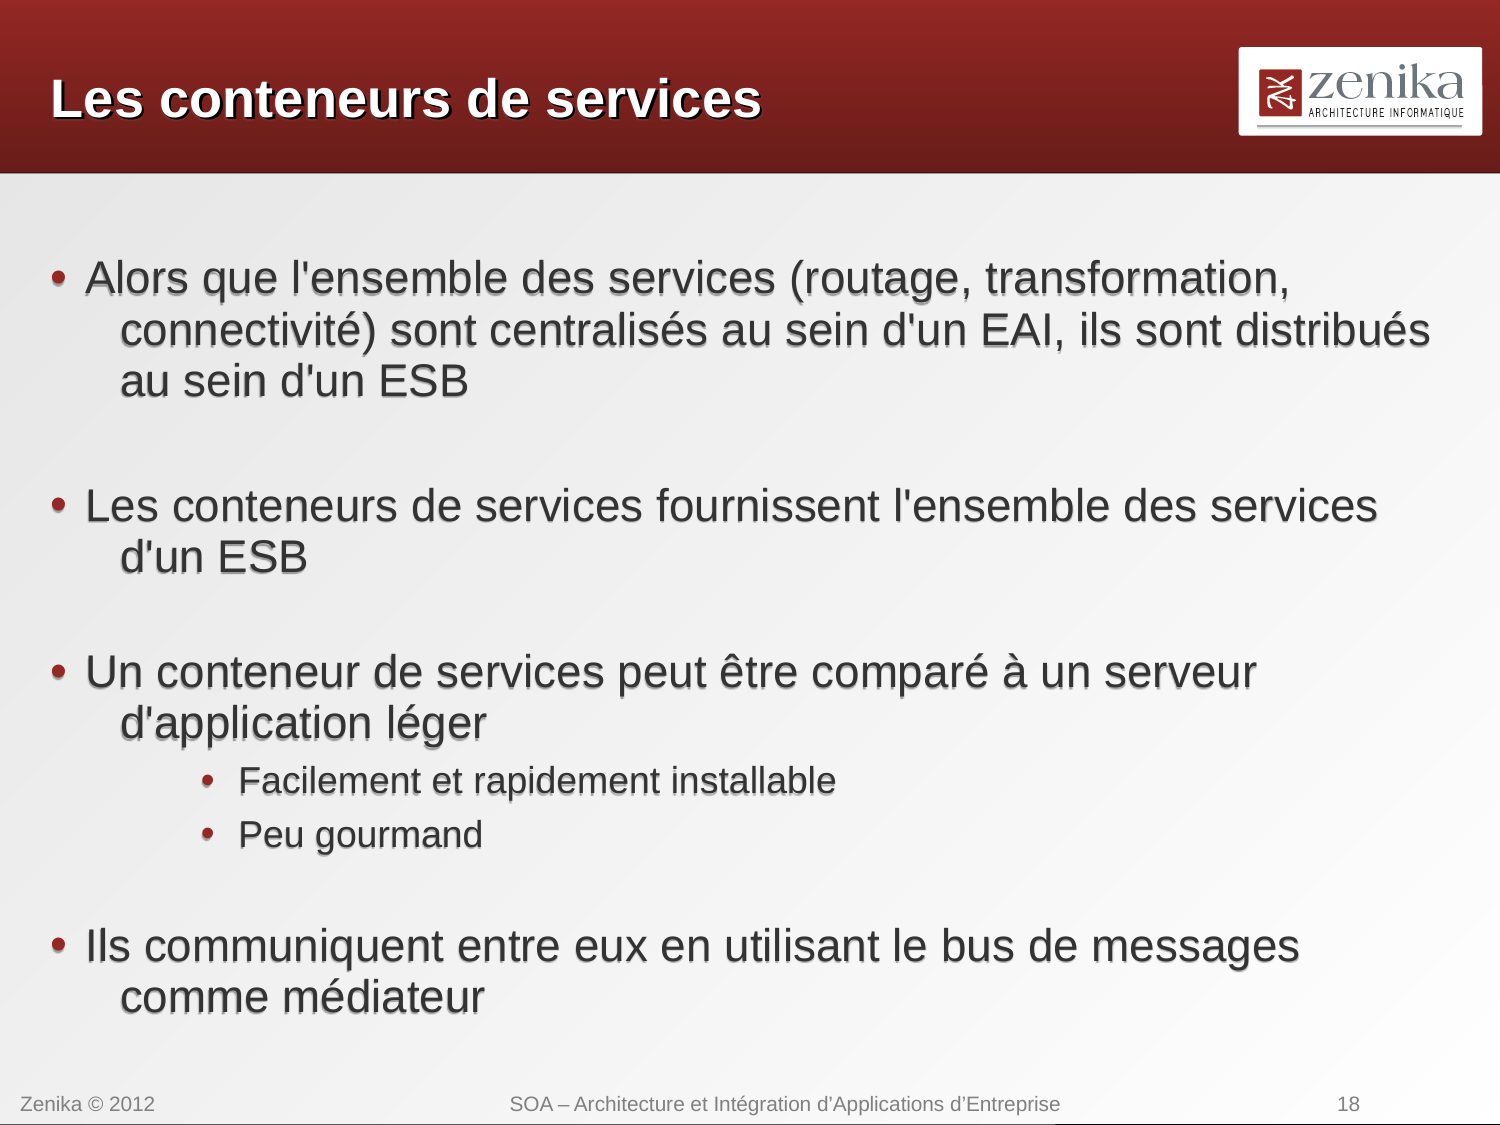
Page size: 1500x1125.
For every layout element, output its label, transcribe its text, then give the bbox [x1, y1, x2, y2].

list Alors que l'ensemble des services (routage, transformation, connectivité) sont centralisés au sein d'un EAI, ils sont distribués au sein d'un ESB Les conteneurs de services fournissent l'ensemble des services d'un ESB Un conteneur de services peut être comparé à un serveur d'application léger Facilement et rapidement installable Peu gourmand Ils communiquent entre eux en utilisant le bus de messages comme médiateur [50, 249, 1435, 1064]
title Les conteneurs de services [50, 22, 1206, 172]
